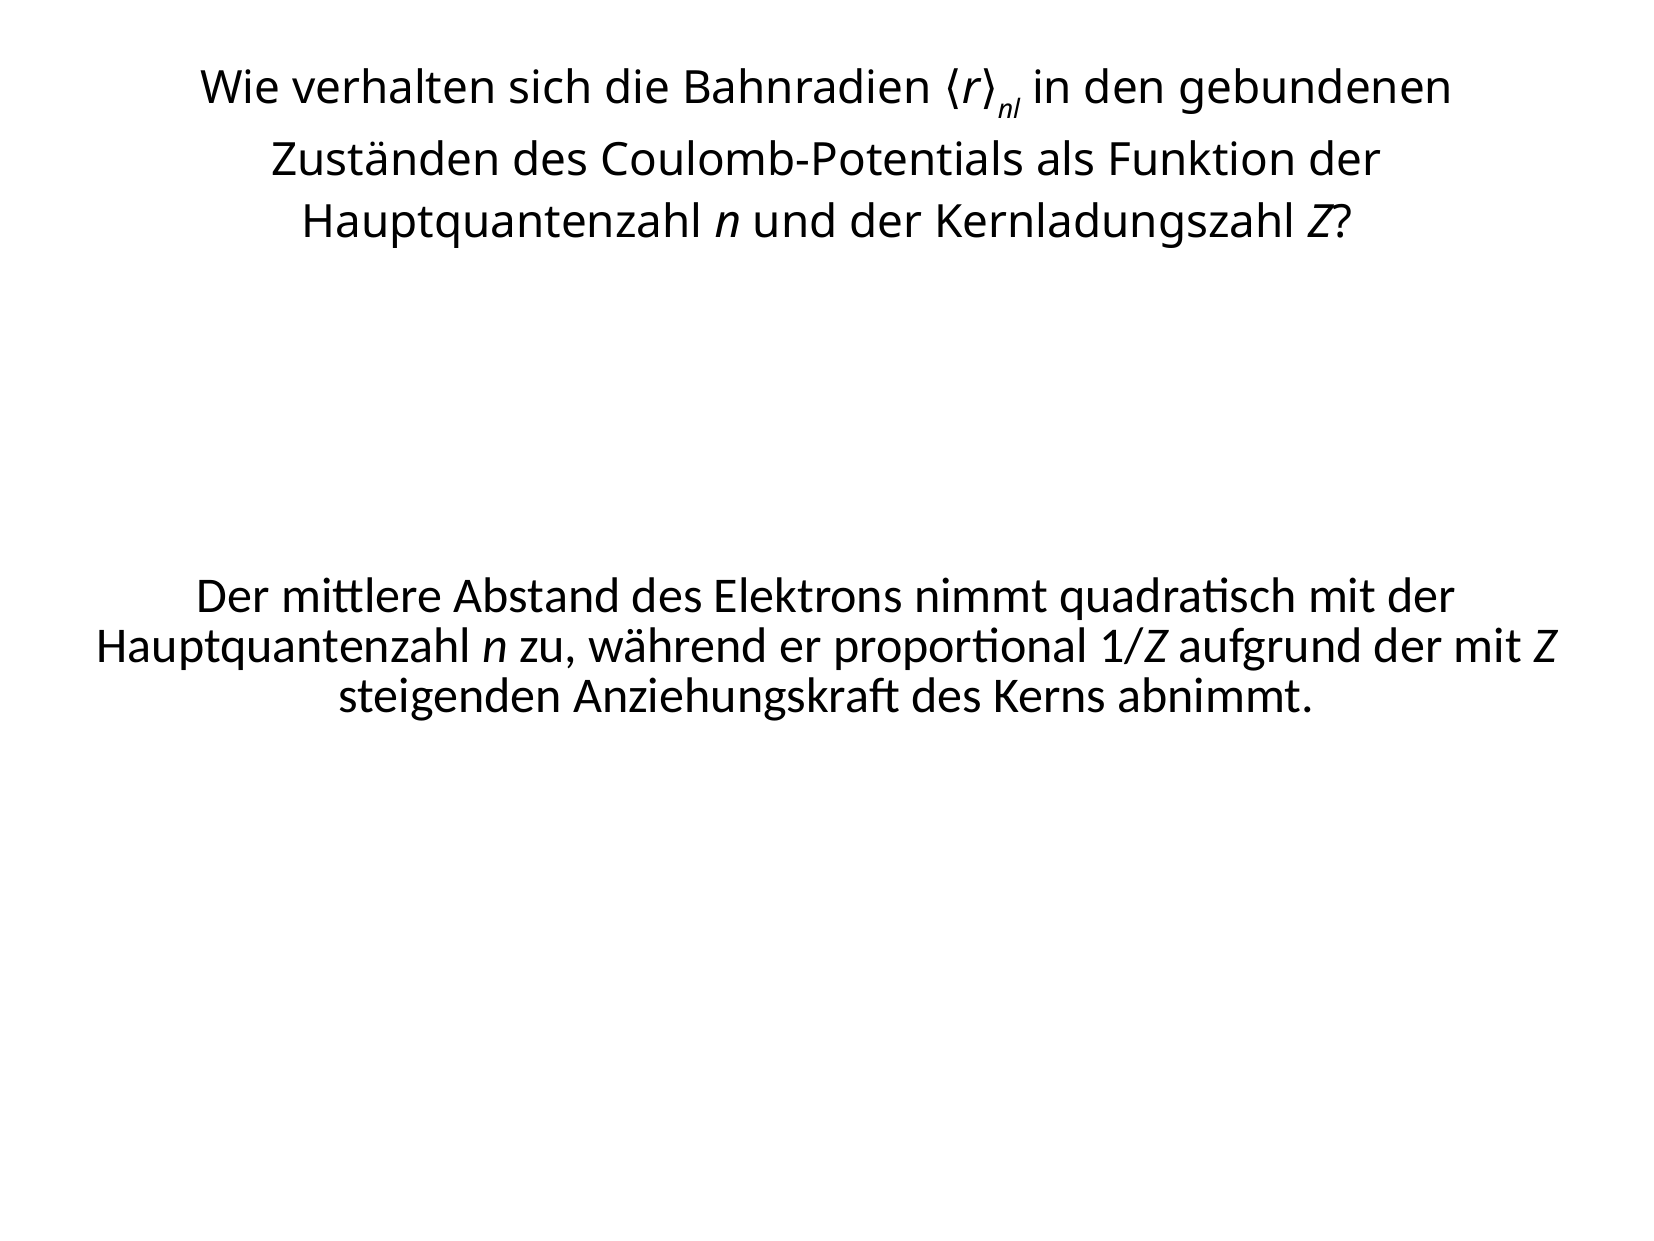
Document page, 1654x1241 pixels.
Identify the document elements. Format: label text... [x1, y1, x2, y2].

subtitle Der mittlere Abstand des Elektrons nimmt quadratisch mit der Hauptquantenzahl n zu, während er proportional 1/Z aufgrund der mit Z steigenden Anziehungskraft des Kerns abnimmt. [82, 290, 1571, 1010]
title Wie verhalten sich die Bahnradien ⟨r⟩nl in den gebundenen Zuständen des Coulomb-Potentials als Funktion der Hauptquantenzahl n und der Kernladungszahl Z? [82, 49, 1571, 257]
